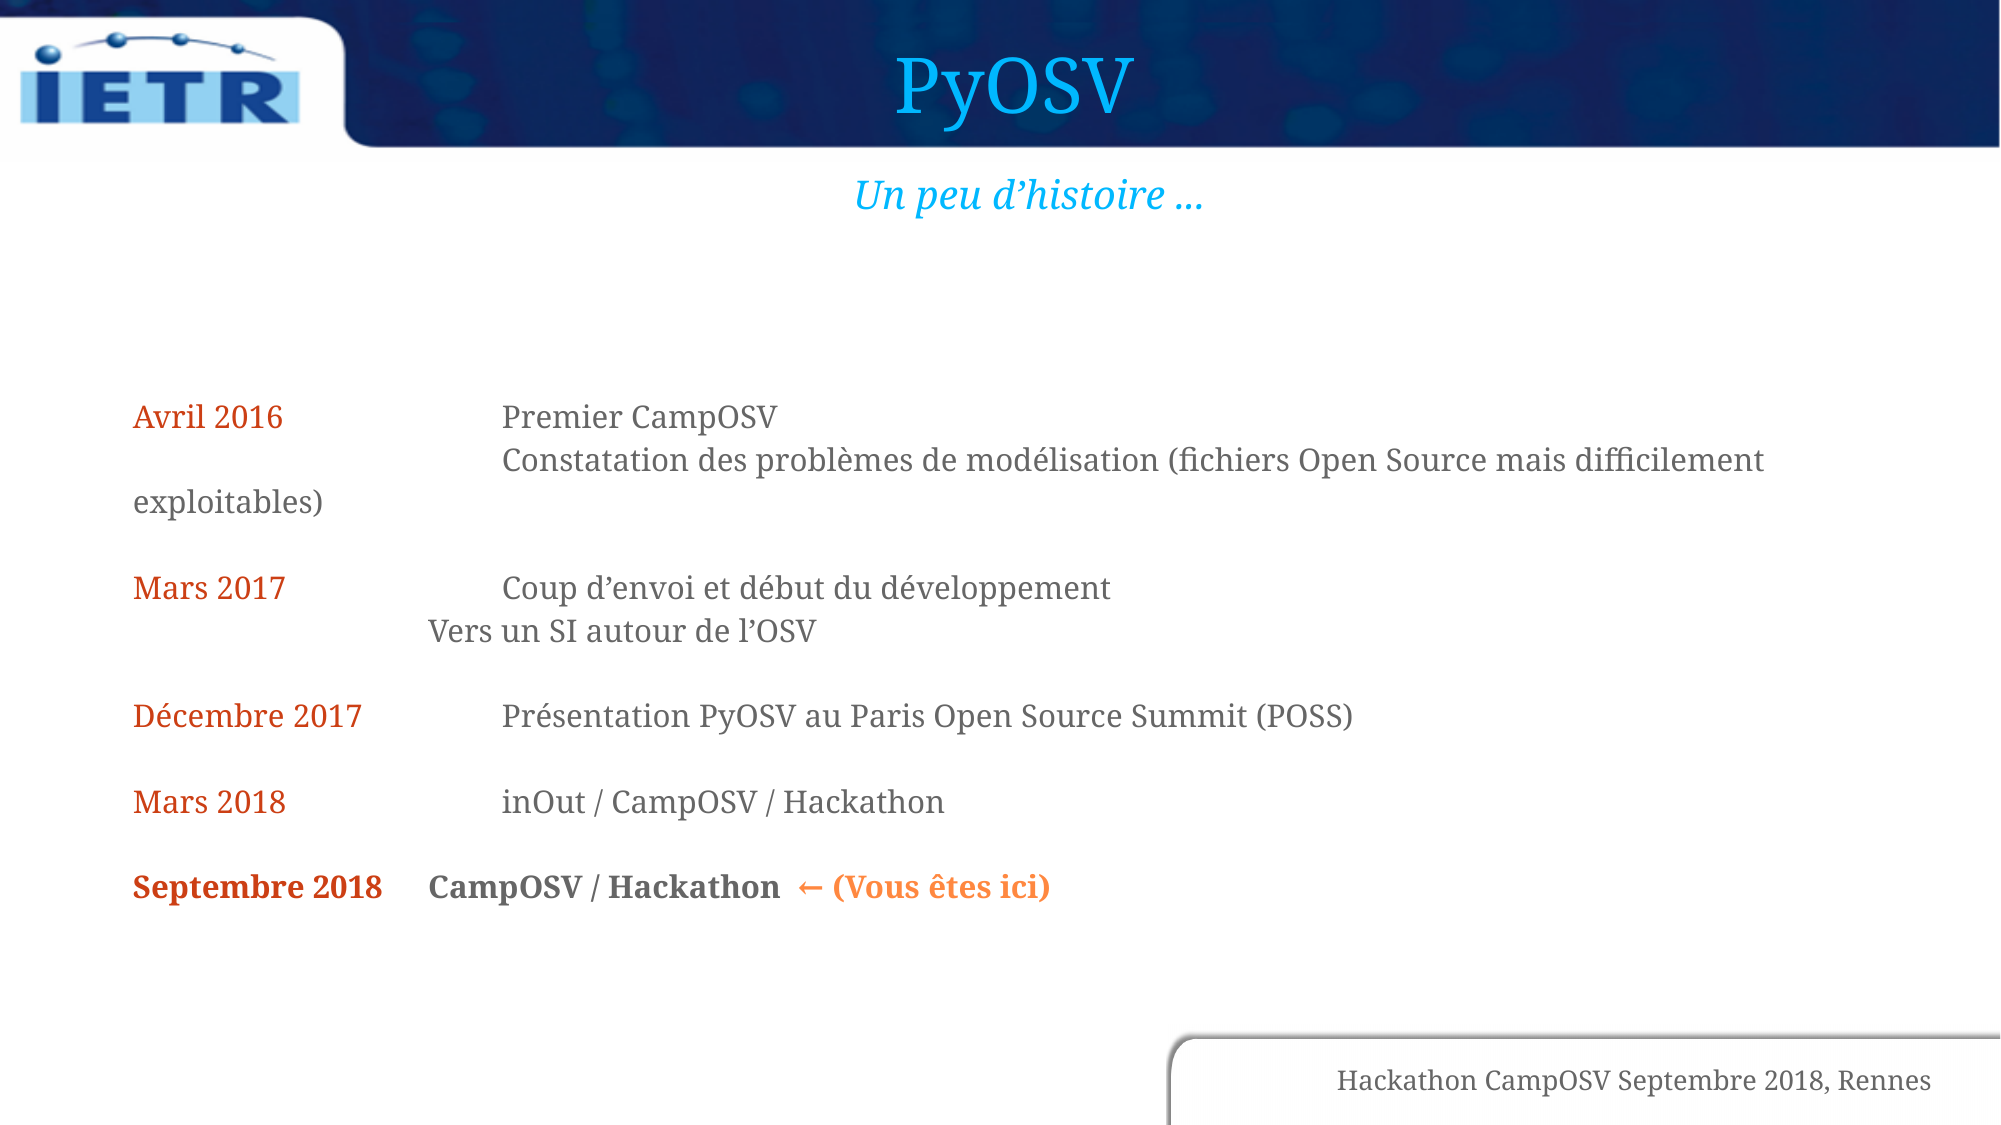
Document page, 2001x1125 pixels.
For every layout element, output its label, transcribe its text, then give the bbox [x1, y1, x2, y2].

picture [0, 0, 2000, 165]
text_box Avril 2016 Premier CampOSV Constatation des problèmes de modélisation (fichiers Open Source mais difficilement exploitables) Mars 2017 Coup d’envoi et début du développement Vers un SI autour de l’OSV Décembre 2017 Présentation PyOSV au Paris Open Source Summit (POSS) Mars 2018 inOut / CampOSV / Hackathon Septembre 2018 CampOSV / Hackathon ← (Vous êtes ici) [118, 259, 1867, 969]
picture [1166, 1024, 2001, 1125]
text_box PyOSV [880, 23, 1156, 143]
text_box Hackathon CampOSV Septembre 2018, Rennes [1322, 1054, 1914, 1106]
text_box Un peu d’histoire ... [838, 159, 1188, 253]
